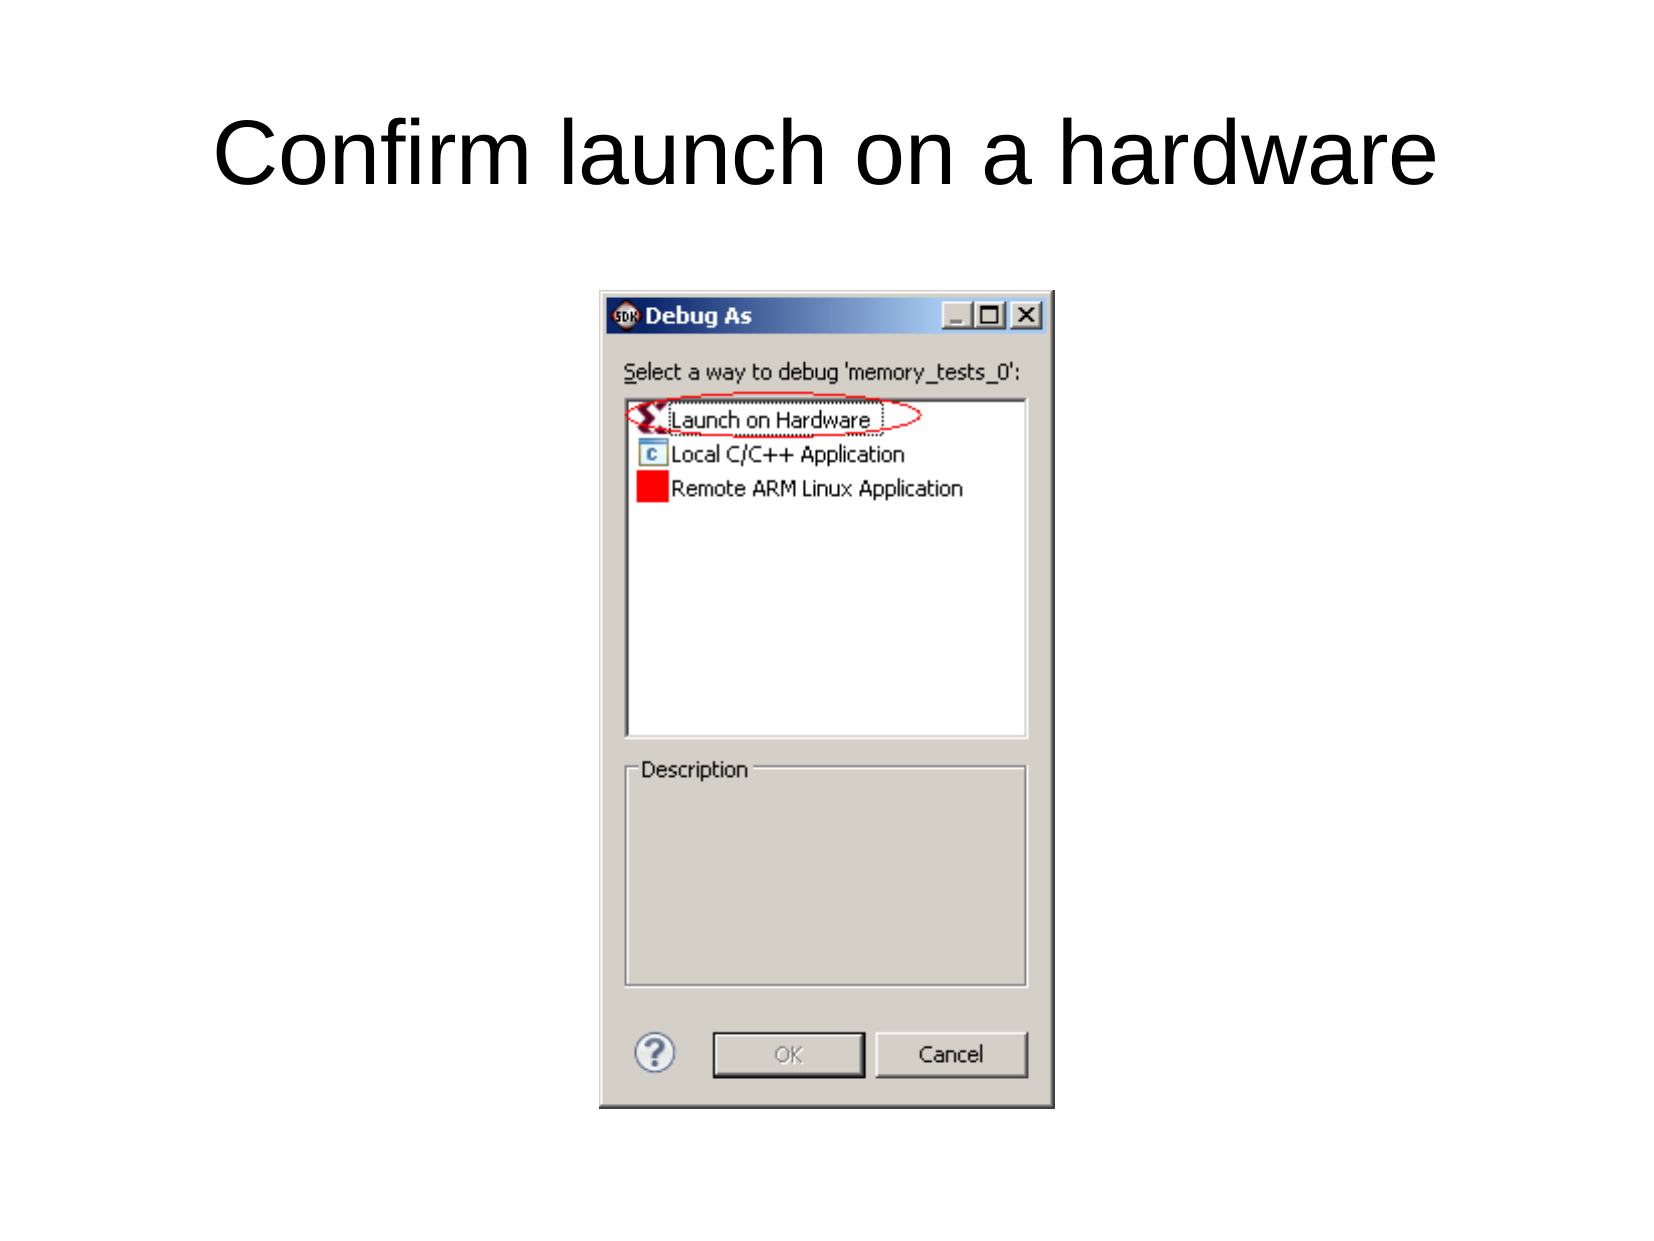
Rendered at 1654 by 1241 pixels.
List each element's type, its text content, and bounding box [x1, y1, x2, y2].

title Confirm launch on a hardware [82, 49, 1571, 257]
picture [599, 290, 1055, 1109]
